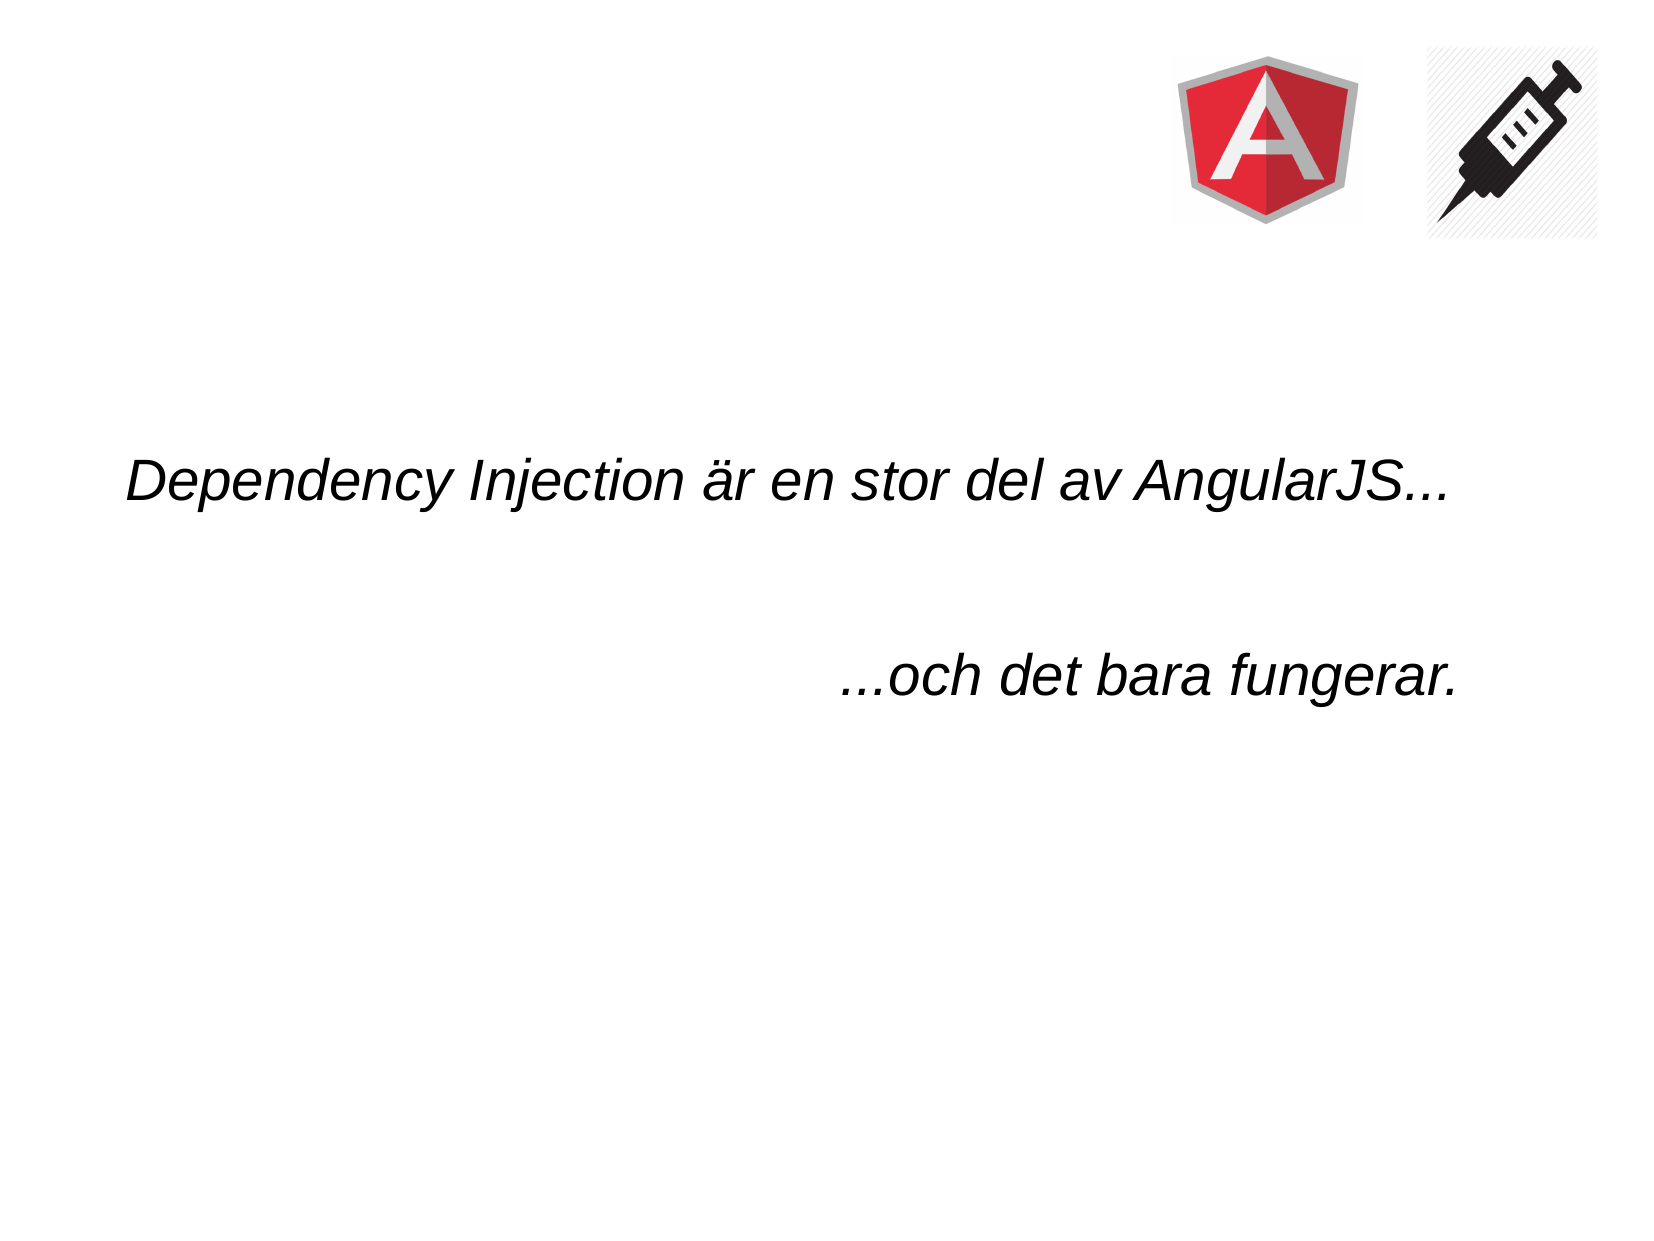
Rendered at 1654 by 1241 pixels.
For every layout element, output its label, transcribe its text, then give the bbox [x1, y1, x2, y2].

picture [1170, 55, 1364, 226]
text_box Dependency Injection är en stor del av AngularJS... ...och det bara fungerar. [75, 440, 1591, 714]
picture [1425, 45, 1599, 241]
